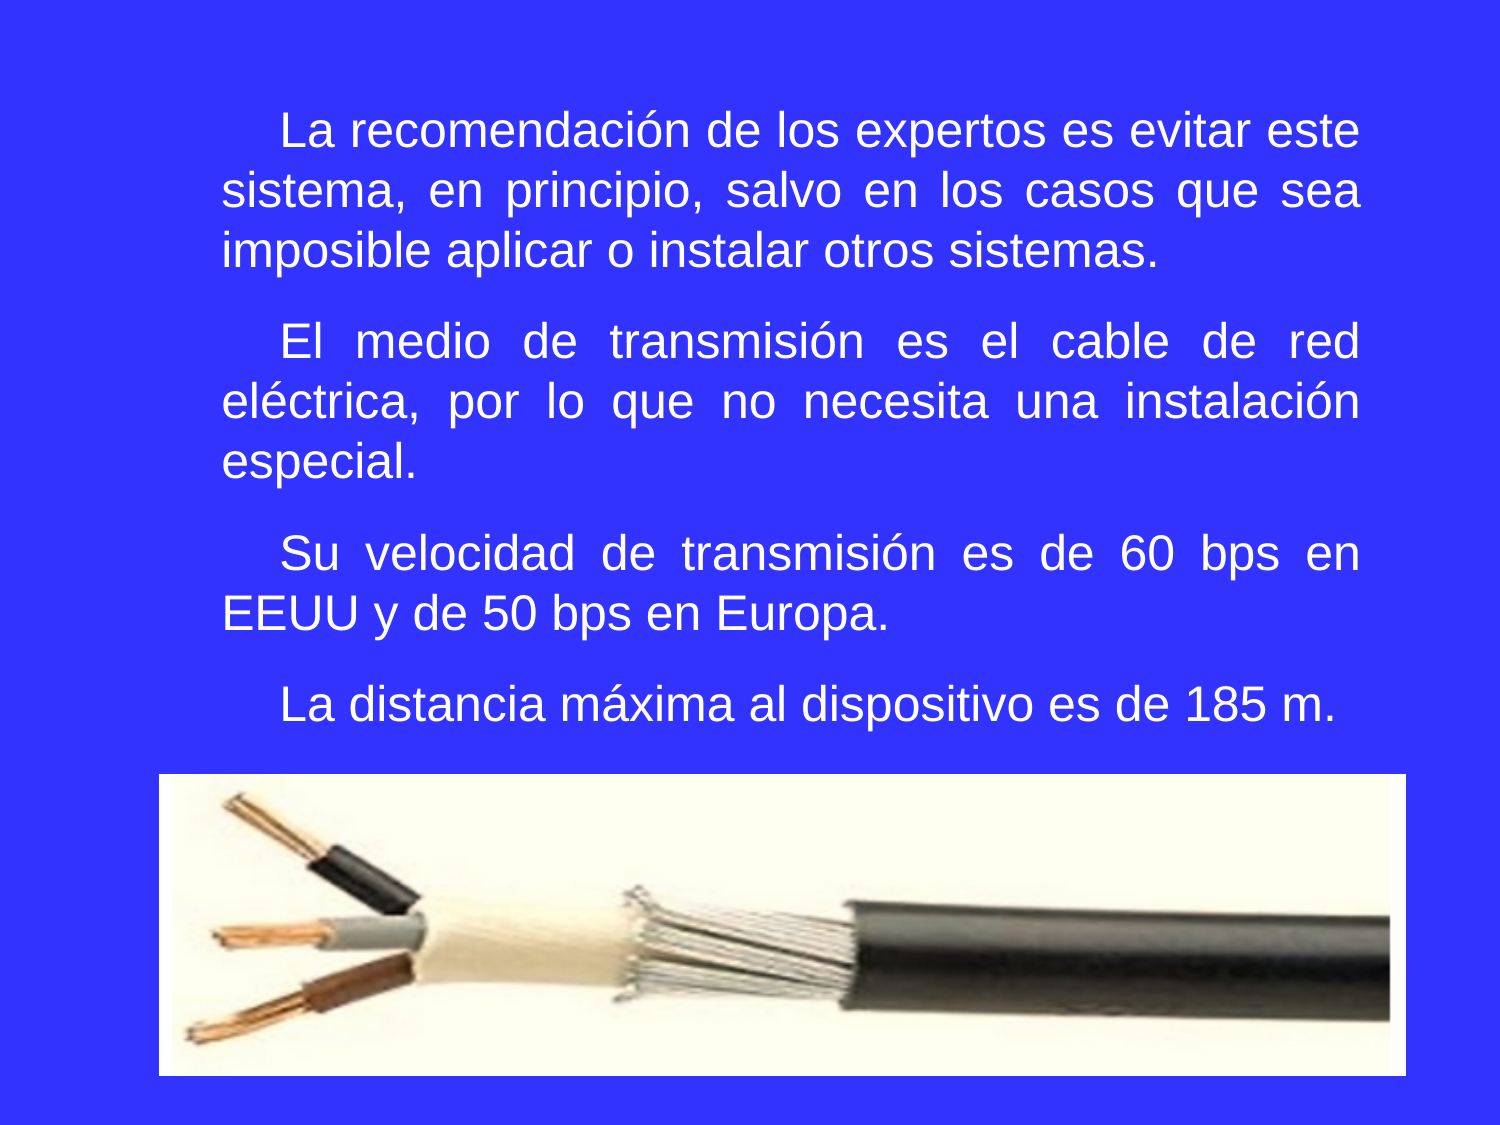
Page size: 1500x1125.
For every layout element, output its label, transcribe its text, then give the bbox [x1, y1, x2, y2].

picture [159, 774, 1406, 1076]
text_box La recomendación de los expertos es evitar este sistema, en principio, salvo en los casos que sea imposible aplicar o instalar otros sistemas. El medio de transmisión es el cable de red eléctrica, por lo que no necesita una instalación especial. Su velocidad de transmisión es de 60 bps en EEUU y de 50 bps en Europa. La distancia máxima al dispositivo es de 185 m. [206, 90, 1377, 740]
